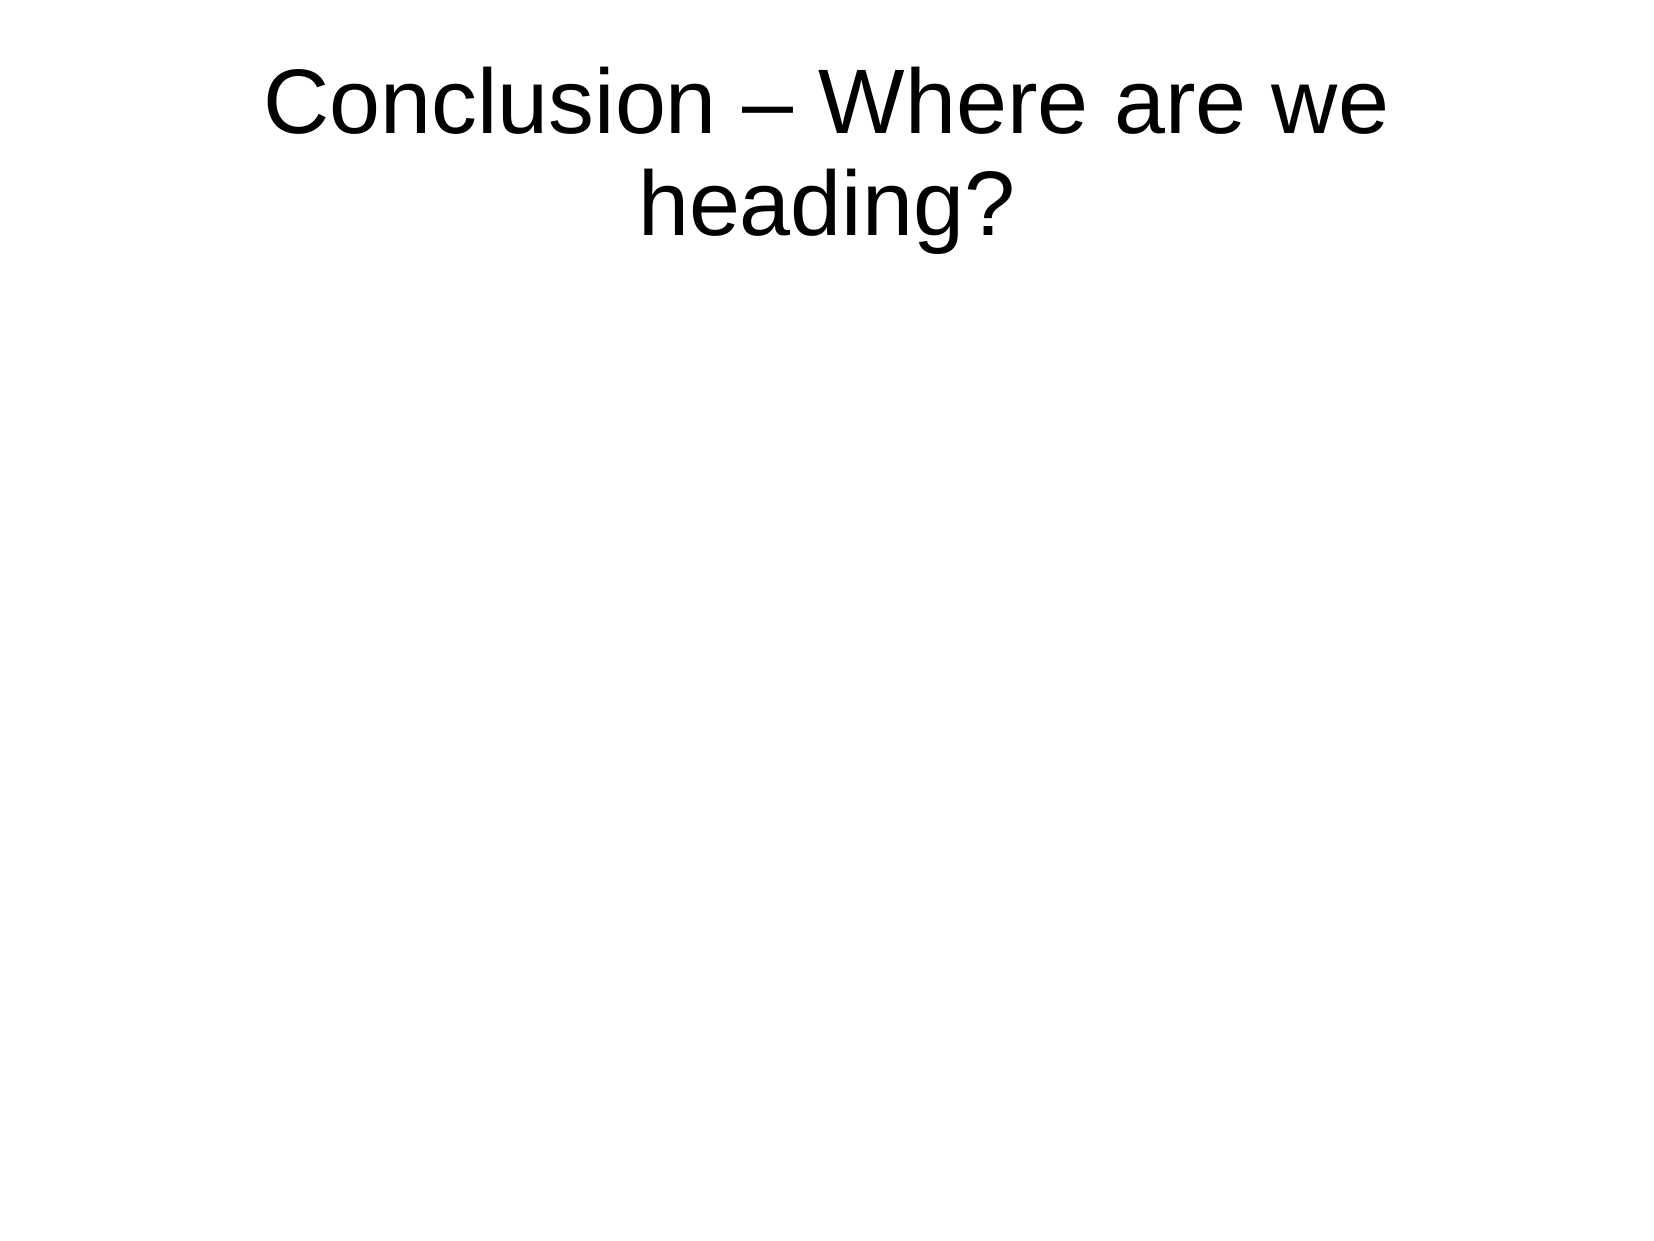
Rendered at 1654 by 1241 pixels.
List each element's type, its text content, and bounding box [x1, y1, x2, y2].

title Conclusion – Where are we heading? [82, 49, 1571, 257]
